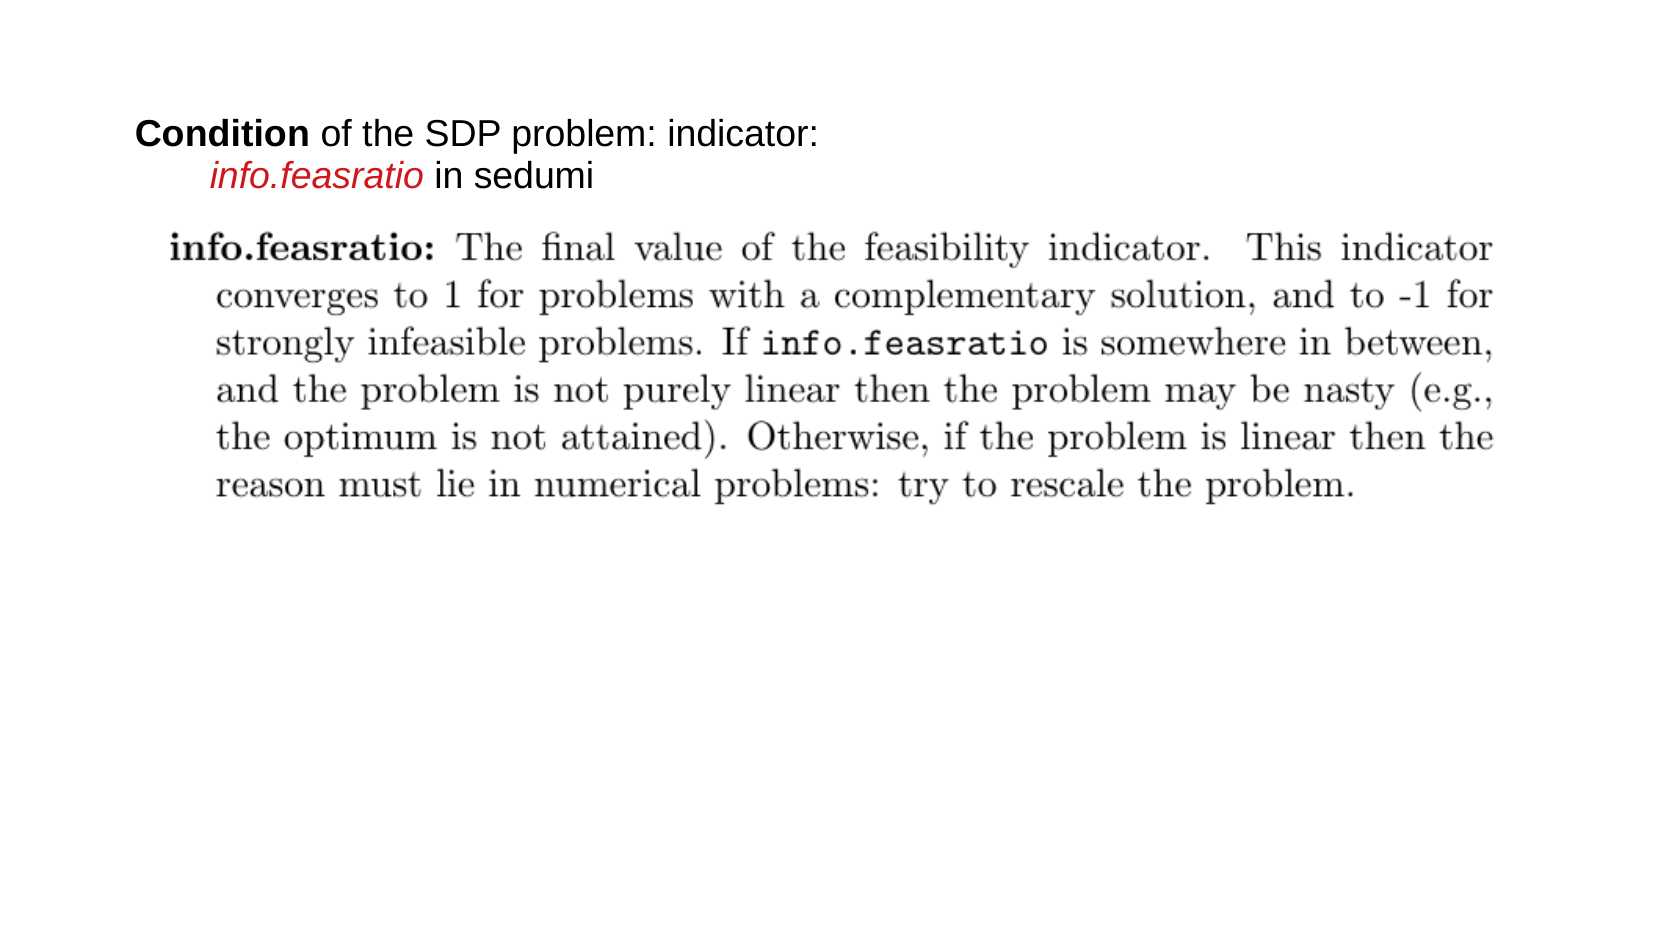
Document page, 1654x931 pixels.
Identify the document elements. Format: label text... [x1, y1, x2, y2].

text_box Condition of the SDP problem: indicator: info.feasratio in sedumi [120, 105, 946, 204]
picture [135, 224, 1536, 525]
